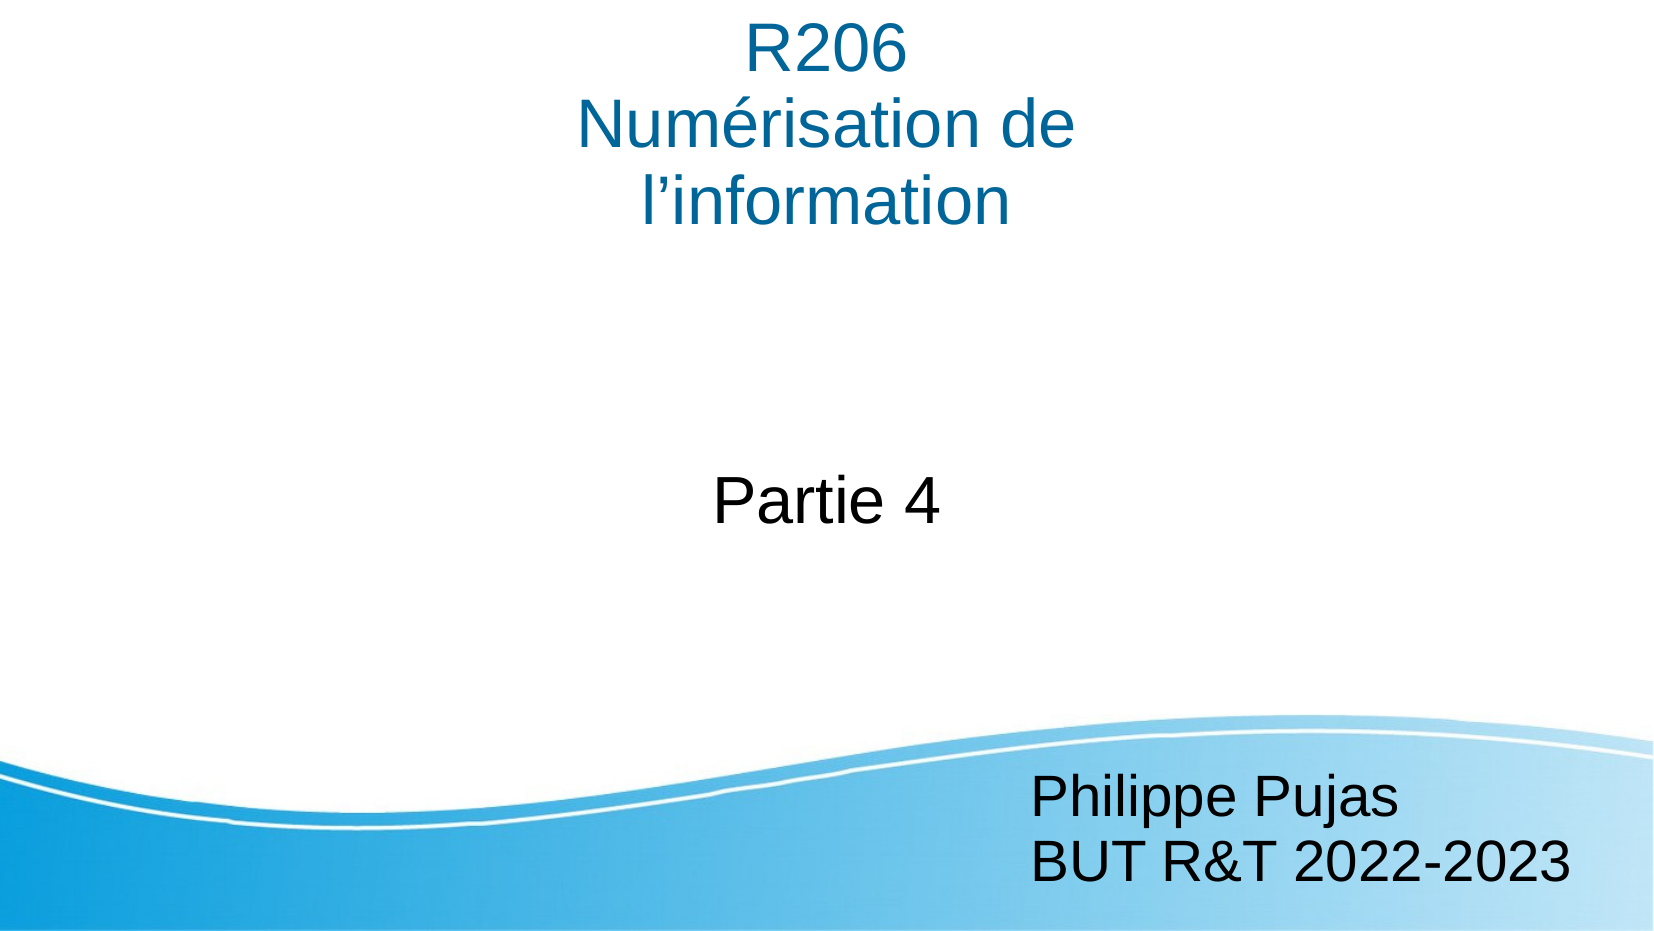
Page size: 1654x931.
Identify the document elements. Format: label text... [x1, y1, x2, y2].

subtitle Partie 4 [82, 274, 1571, 727]
title R206 Numérisation de l’information [389, 8, 1264, 240]
text_box Philippe Pujas BUT R&T 2022-2023 [1015, 755, 1654, 926]
picture [0, 714, 1654, 931]
